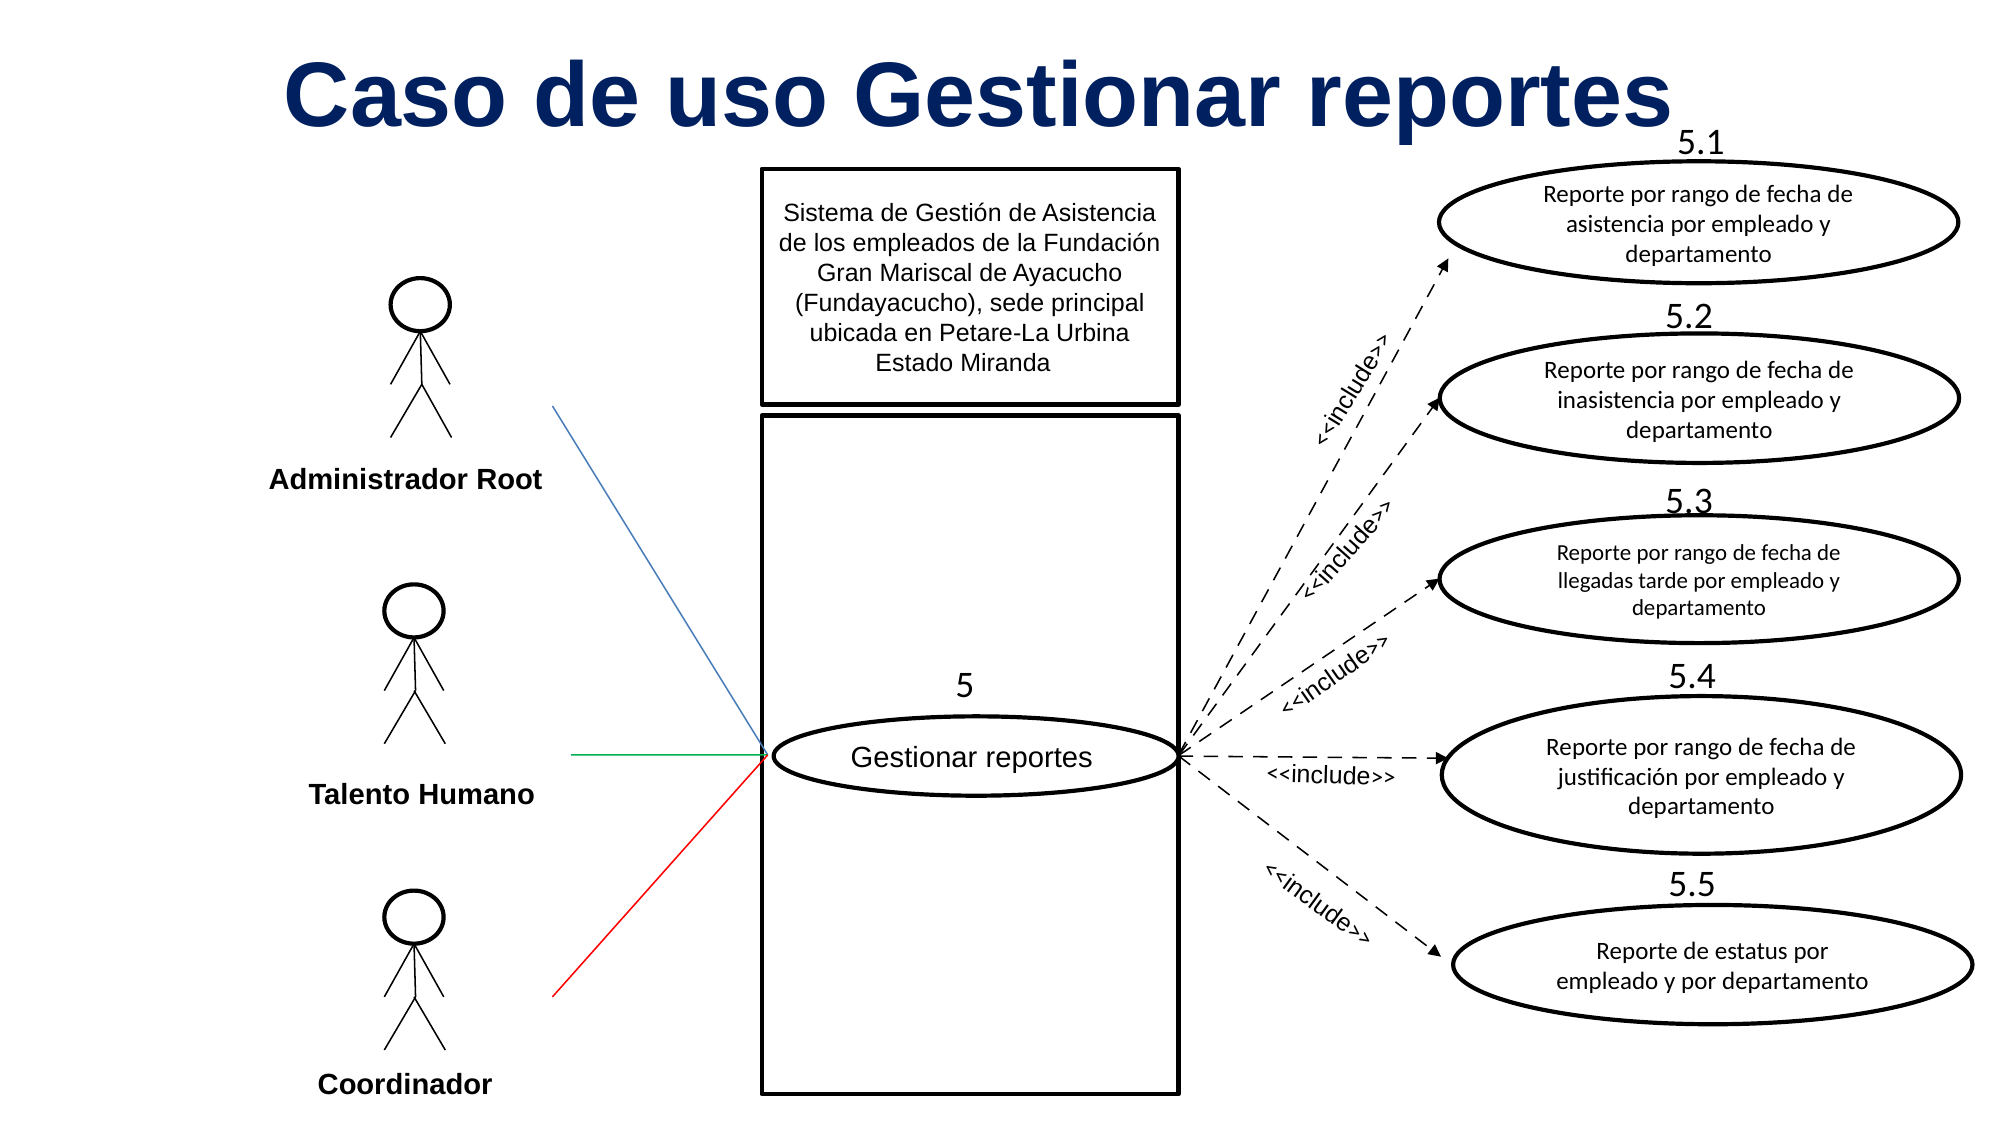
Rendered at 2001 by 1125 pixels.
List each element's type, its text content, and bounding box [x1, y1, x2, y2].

text_box <<include>> [1290, 274, 1434, 469]
text_box Gestionar reportes [773, 716, 1179, 796]
text_box Reporte por rango de fecha de asistencia por empleado y departamento [1438, 161, 1959, 283]
text_box [384, 890, 444, 944]
text_box 5.3 [1650, 468, 1754, 516]
text_box Reporte por rango de fecha de llegadas tarde por empleado y departamento [1439, 515, 1959, 643]
text_box 5.1 [1662, 109, 1772, 170]
text_box 5 [940, 653, 1013, 713]
text_box <<include>> [1276, 443, 1444, 624]
text_box [384, 584, 444, 638]
text_box Reporte por rango de fecha de inasistencia por empleado y departamento [1439, 333, 1960, 463]
text_box Talento Humano [293, 768, 657, 818]
text_box Caso de uso Gestionar reportes [269, 39, 1732, 155]
text_box Reporte de estatus por empleado y por departamento [1453, 906, 1973, 1025]
text_box 5.5 [1653, 851, 1776, 912]
text_box Sistema de Gestión de Asistencia de los empleados de la Fundación Gran Mariscal de Ayacucho (Fundayacucho), sede principal ubicada en Petare-La Urbina Estado Miranda [761, 168, 1179, 405]
text_box <<include>> [1256, 585, 1446, 738]
text_box Reporte por rango de fecha de justificación por empleado y departamento [1441, 697, 1962, 853]
text_box [390, 278, 450, 332]
text_box 5.4 [1653, 643, 1757, 704]
text_box [761, 415, 1179, 1095]
text_box Coordinador [302, 1057, 604, 1108]
text_box Administrador Root [253, 452, 572, 503]
text_box <<include>> [1251, 749, 1452, 801]
text_box <<include>> [1241, 837, 1430, 993]
text_box 5.2 [1650, 283, 1754, 334]
